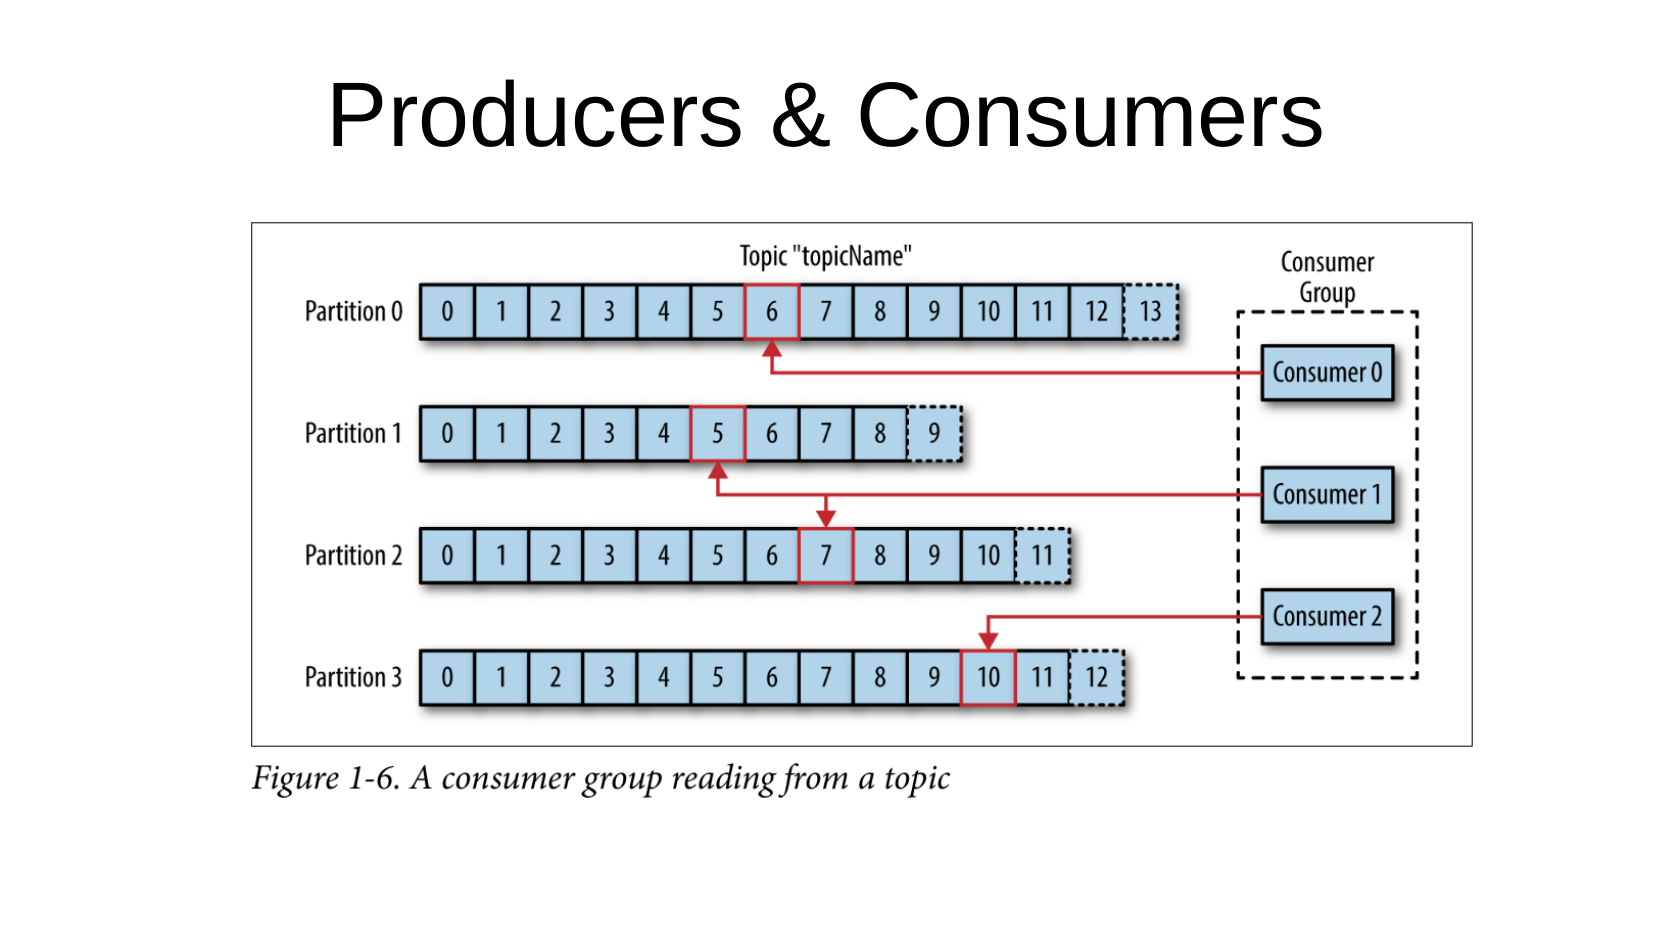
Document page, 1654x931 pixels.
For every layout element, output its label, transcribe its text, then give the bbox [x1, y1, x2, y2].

title Producers & Consumers [82, 37, 1571, 193]
picture [241, 209, 1486, 806]
